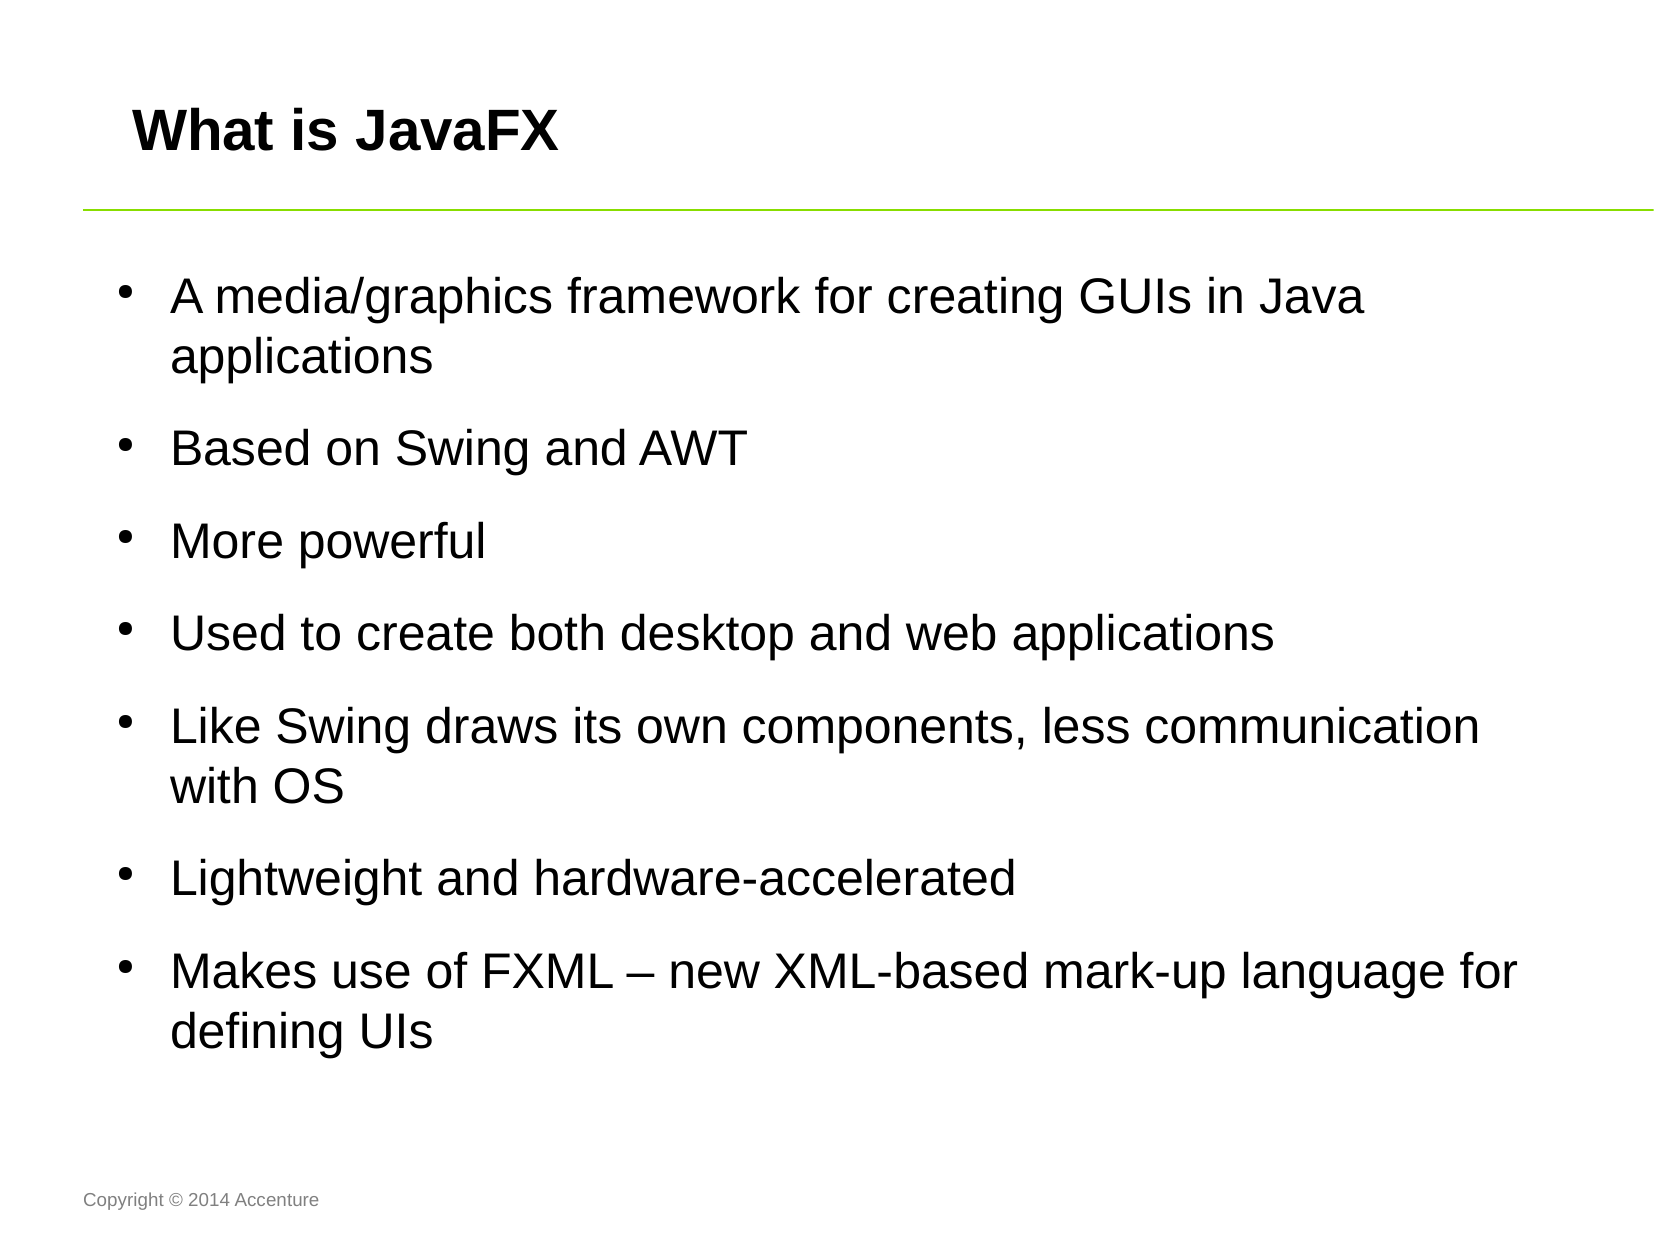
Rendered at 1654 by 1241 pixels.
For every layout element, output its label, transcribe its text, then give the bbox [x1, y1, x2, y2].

title What is JavaFX [81, 56, 1654, 199]
list A media/graphics framework for creating GUIs in Java applications Based on Swing and AWT More powerful Used to create both desktop and web applications Like Swing draws its own components, less communication with OS Lightweight and hardware-accelerated Makes use of FXML – new XML-based mark-up language for defining UIs [84, 255, 1573, 1166]
